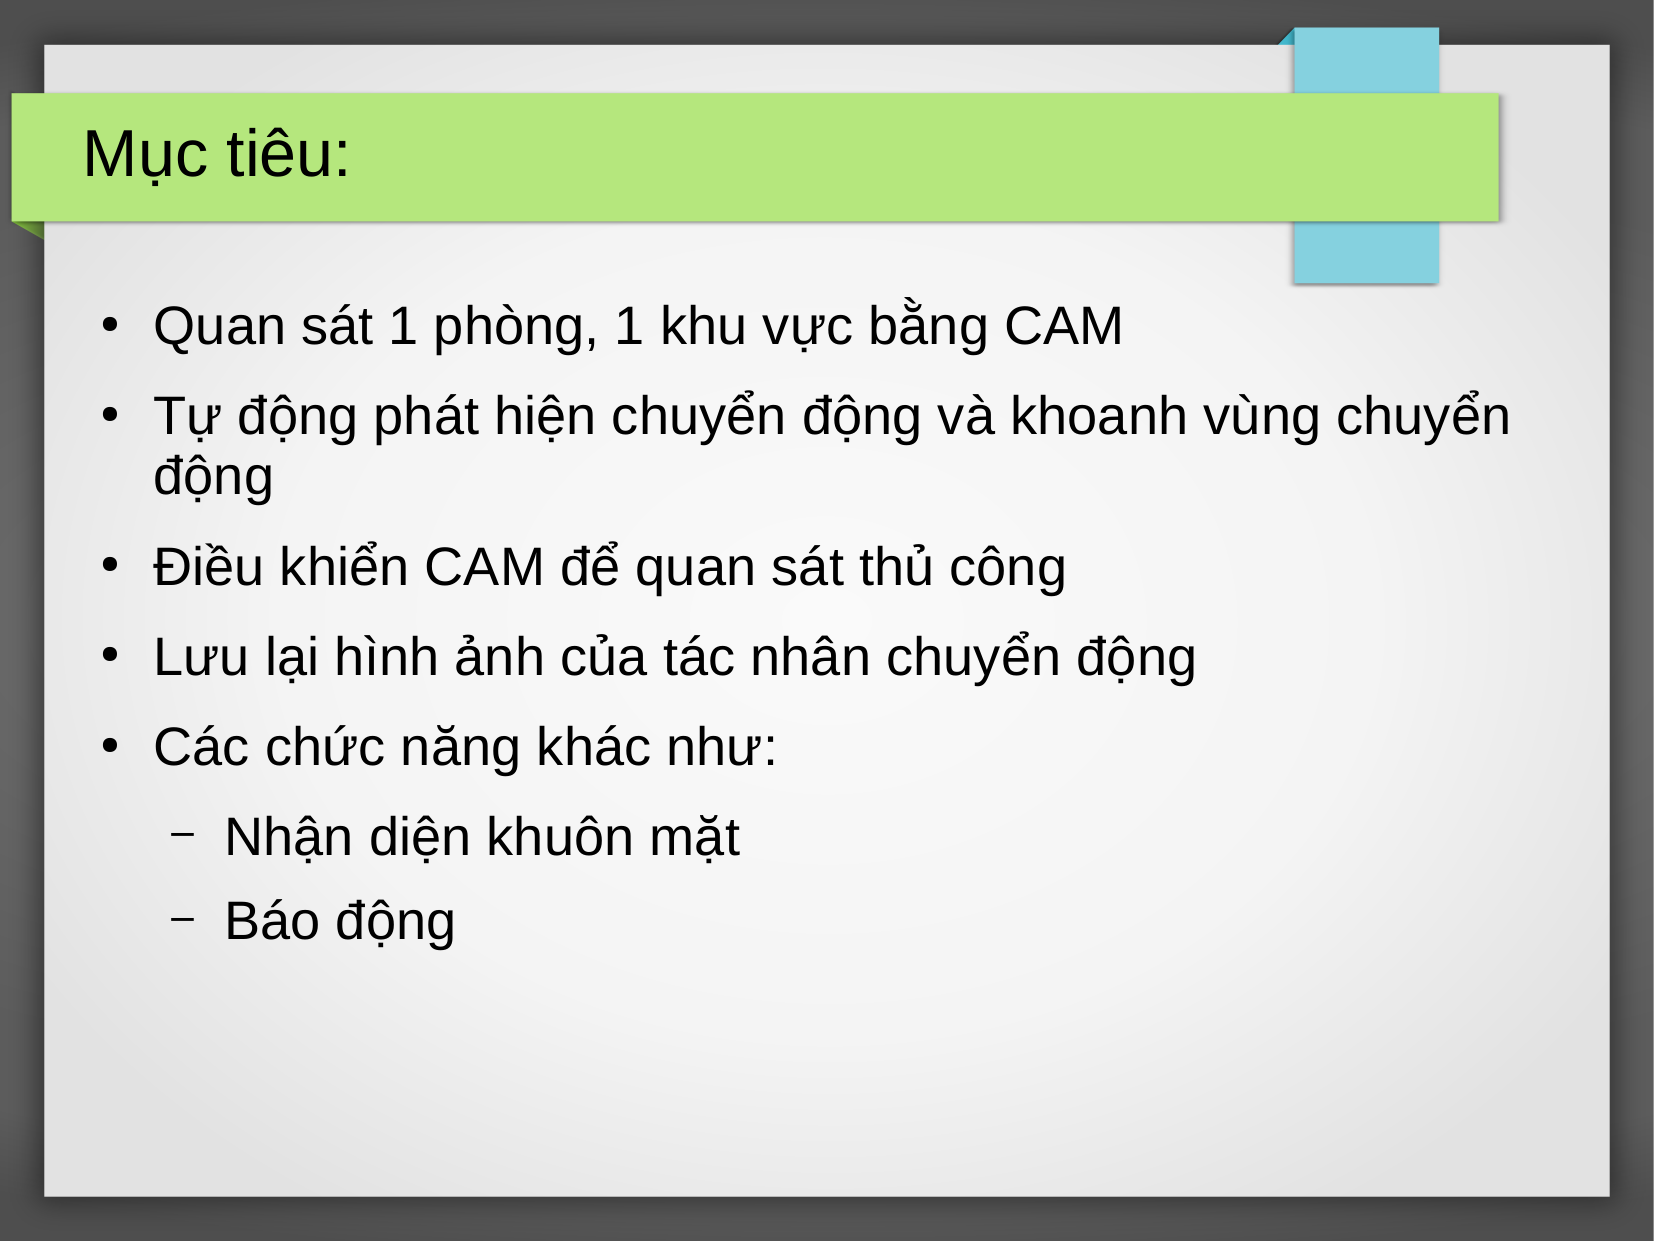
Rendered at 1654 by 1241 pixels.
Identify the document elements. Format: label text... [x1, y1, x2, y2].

title Mục tiêu: [82, 94, 1264, 213]
list Quan sát 1 phòng, 1 khu vực bằng CAM Tự động phát hiện chuyển động và khoanh vùng chuyển động Điều khiển CAM để quan sát thủ công Lưu lại hình ảnh của tác nhân chuyển động Các chức năng khác như: Nhận diện khuôn mặt Báo động [82, 295, 1571, 1015]
picture [0, 0, 1654, 1241]
